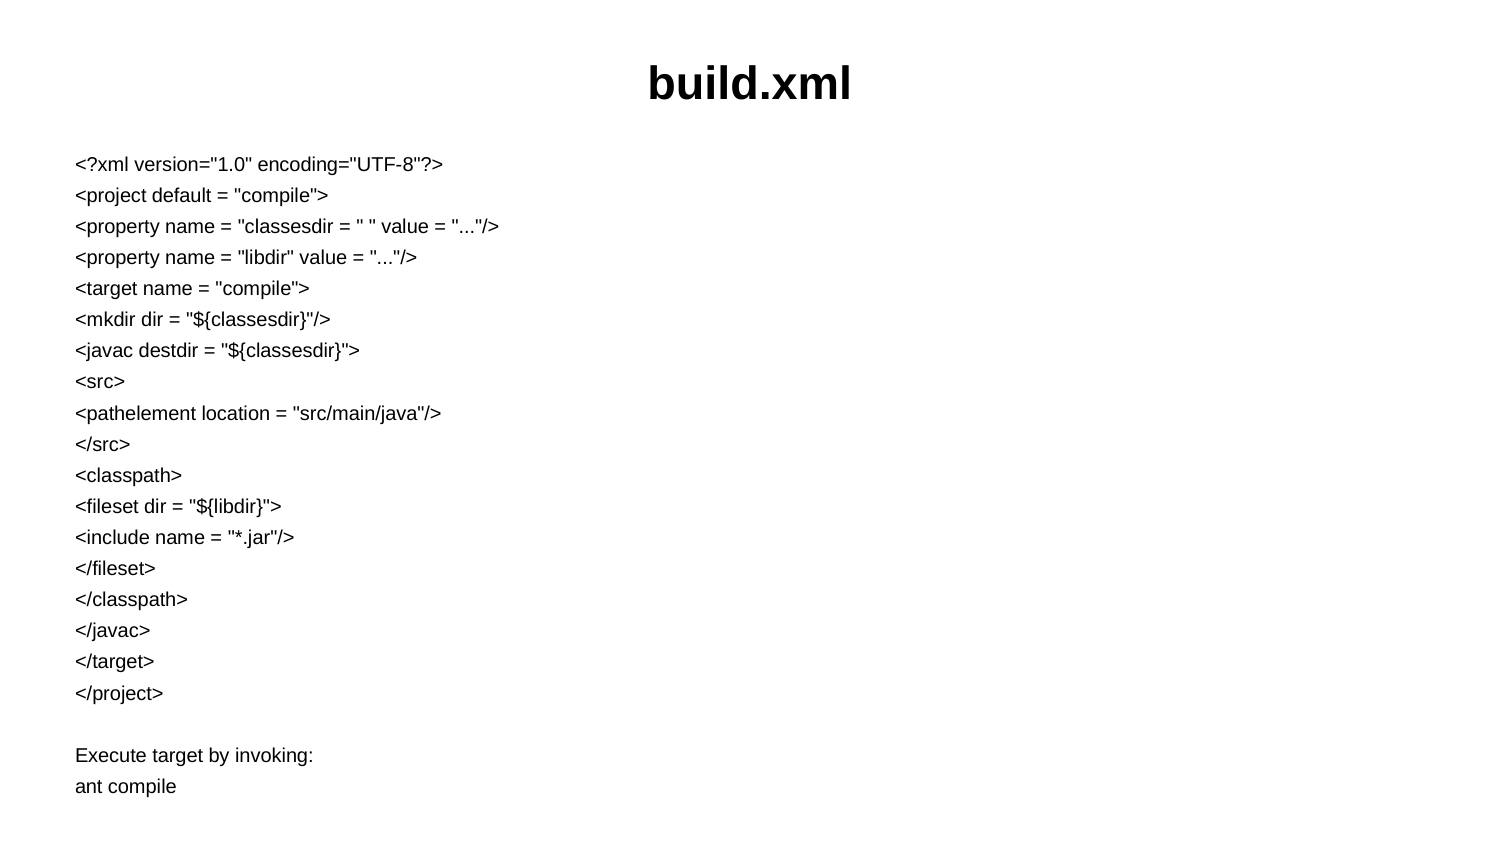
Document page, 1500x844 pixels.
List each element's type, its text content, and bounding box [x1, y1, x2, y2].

list <?xml version="1.0" encoding="UTF-8"?> <project default = "compile"> <property name = "classesdir = " " value = "..."/> <property name = "libdir" value = "..."/> <target name = "compile"> <mkdir dir = "${classesdir}"/> <javac destdir = "${classesdir}"> <src> <pathelement location = "src/main/java"/> </src> <classpath> <fileset dir = "${libdir}"> <include name = "*.jar"/> </fileset> </classpath> </javac> </target> </project> Execute target by invoking: ant compile [75, 153, 1395, 807]
title build.xml [75, 33, 1425, 133]
